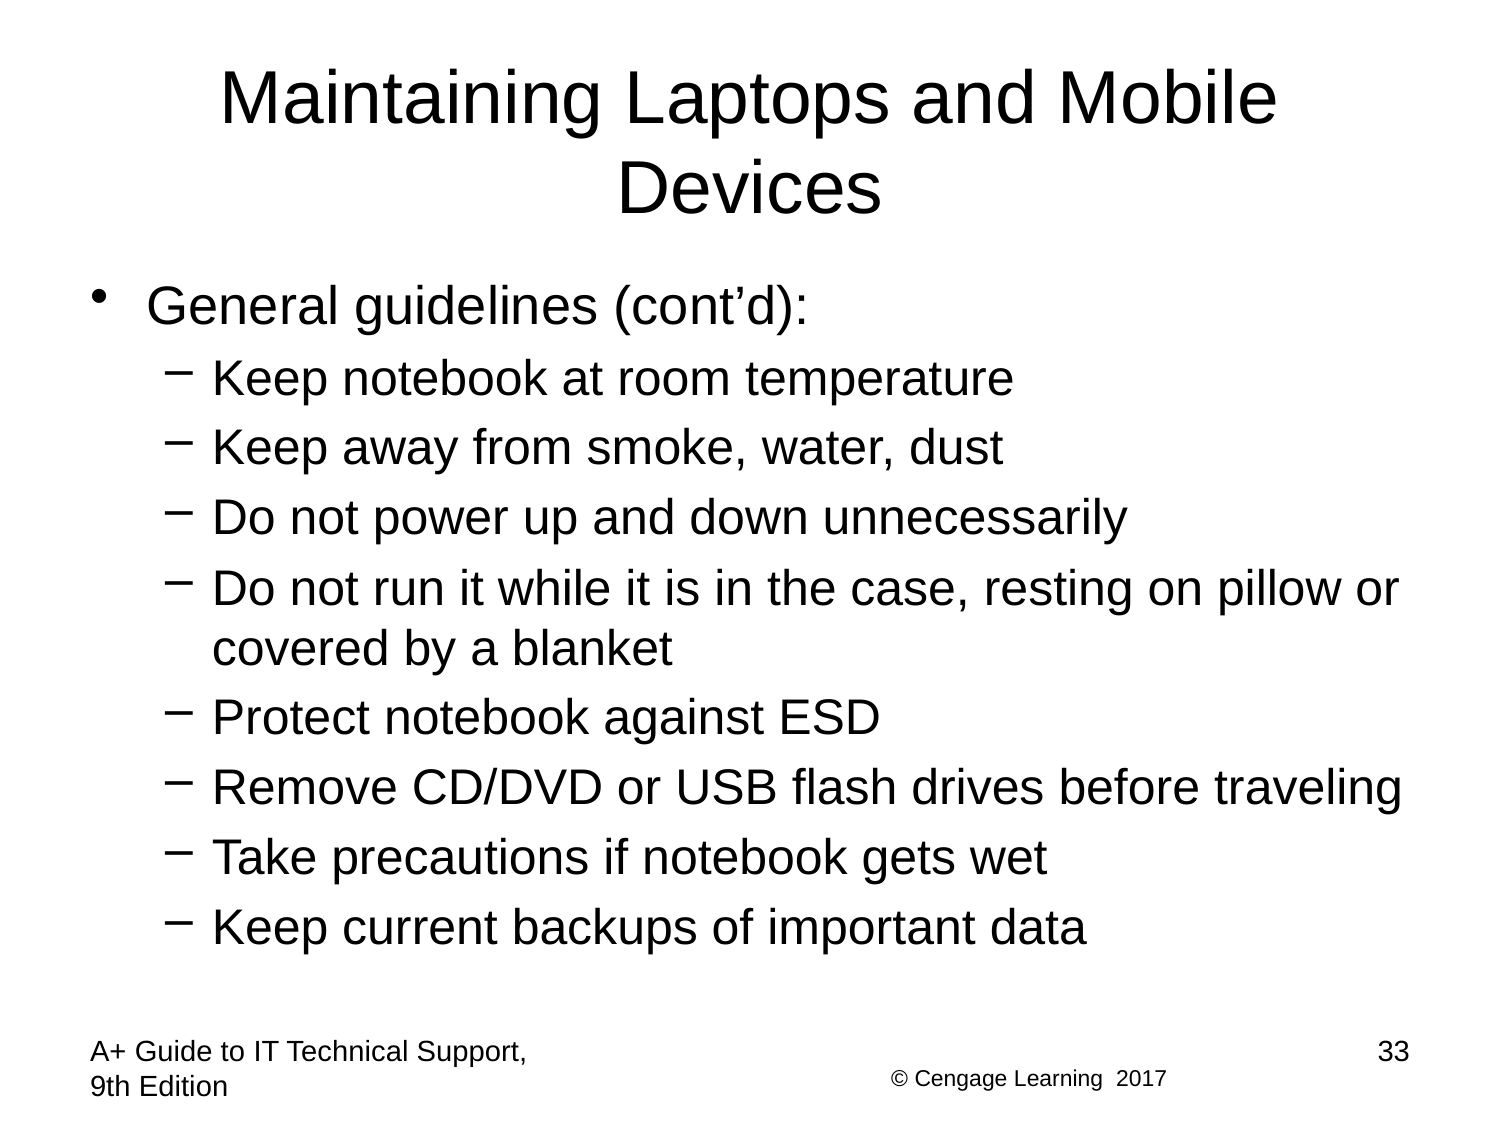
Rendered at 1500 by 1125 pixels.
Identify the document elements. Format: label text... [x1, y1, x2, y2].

slide_number <number> [1312, 1024, 1425, 1103]
footer A+ Guide to IT Technical Support, 9th Edition [75, 1024, 588, 1103]
list General guidelines (cont’d): Keep notebook at room temperature Keep away from smoke, water, dust Do not power up and down unnecessarily Do not run it while it is in the case, resting on pillow or covered by a blanket Protect notebook against ESD Remove CD/DVD or USB flash drives before traveling Take precautions if notebook gets wet Keep current backups of important data [75, 262, 1425, 1005]
title Maintaining Laptops and Mobile Devices [75, 45, 1425, 233]
